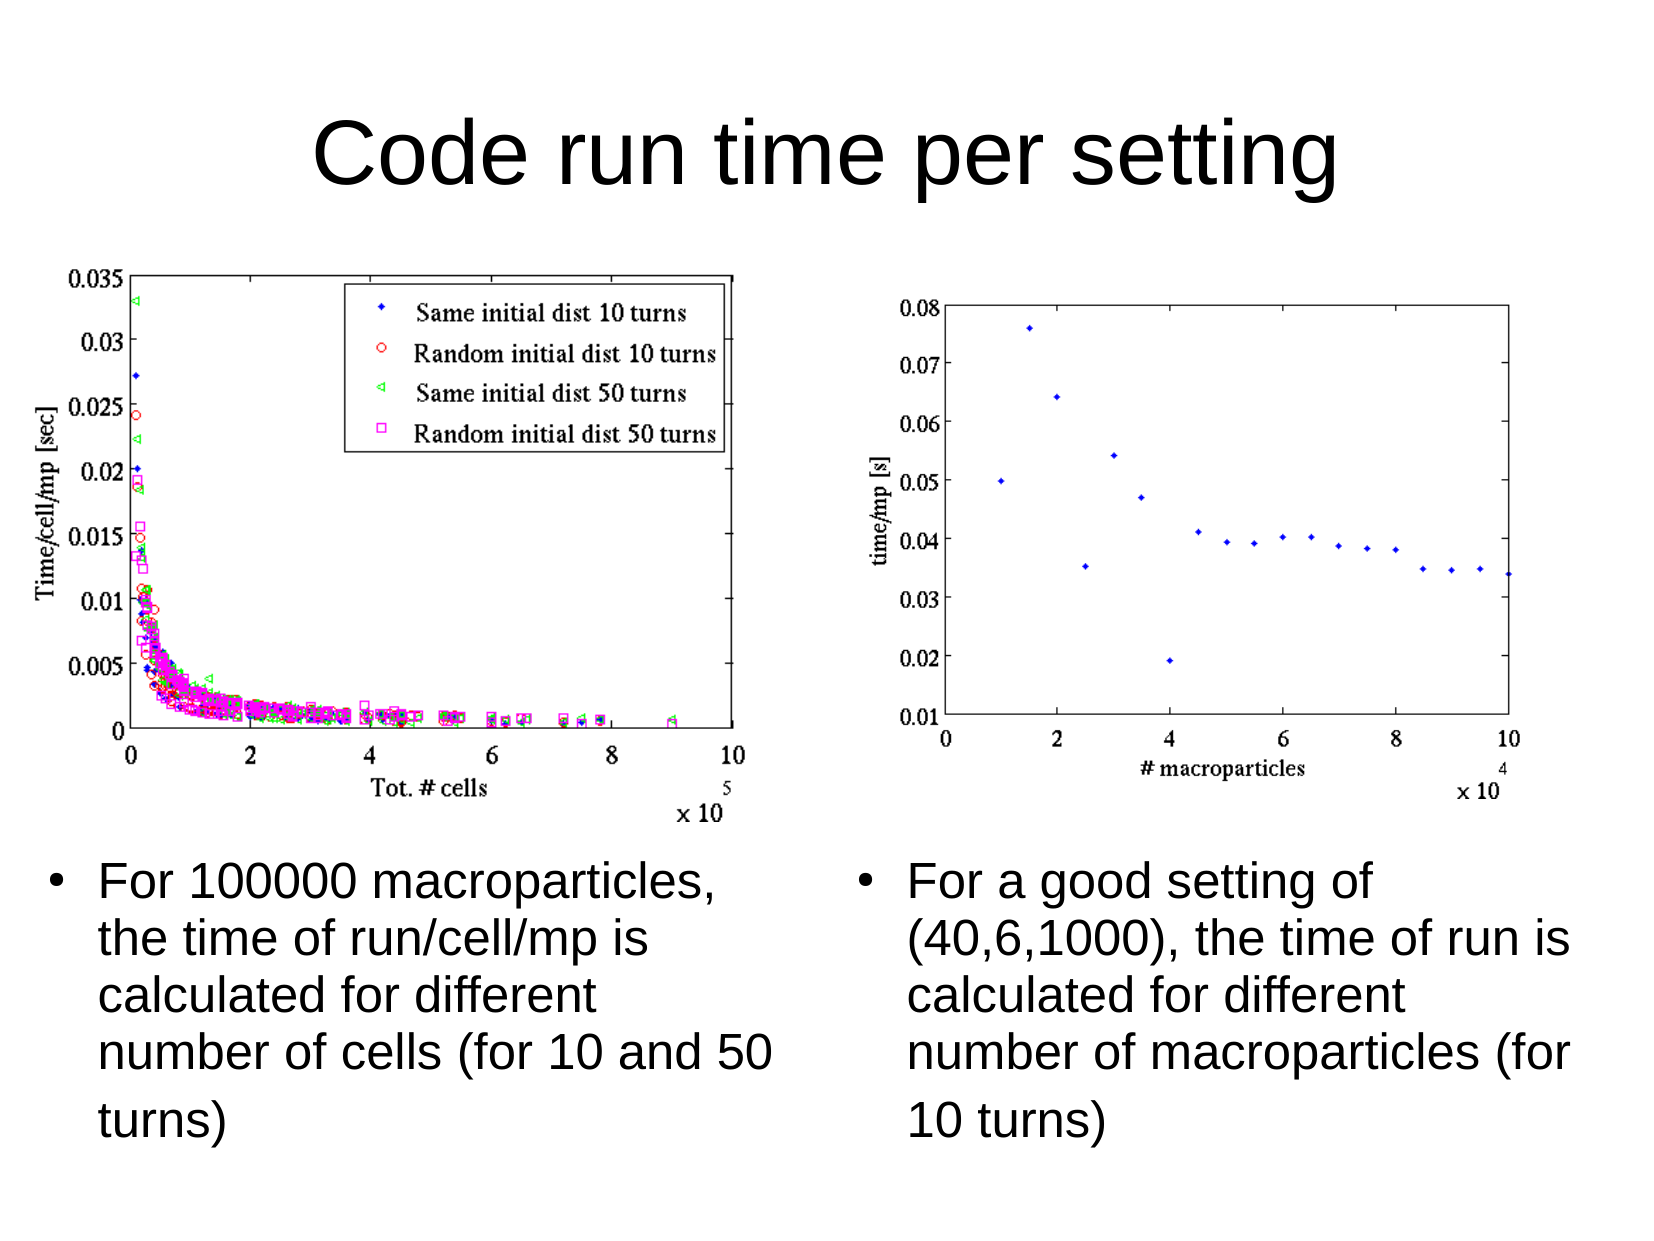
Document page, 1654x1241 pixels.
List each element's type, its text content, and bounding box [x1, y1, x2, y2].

list For a good setting of (40,6,1000), the time of run is calculated for different number of macroparticles (for 10 turns) [840, 852, 1584, 1151]
title Code run time per setting [82, 49, 1571, 257]
picture [850, 264, 1577, 799]
list For 100000 macroparticles, the time of run/cell/mp is calculated for different number of cells (for 10 and 50 turns) [31, 852, 775, 1151]
picture [17, 259, 768, 823]
